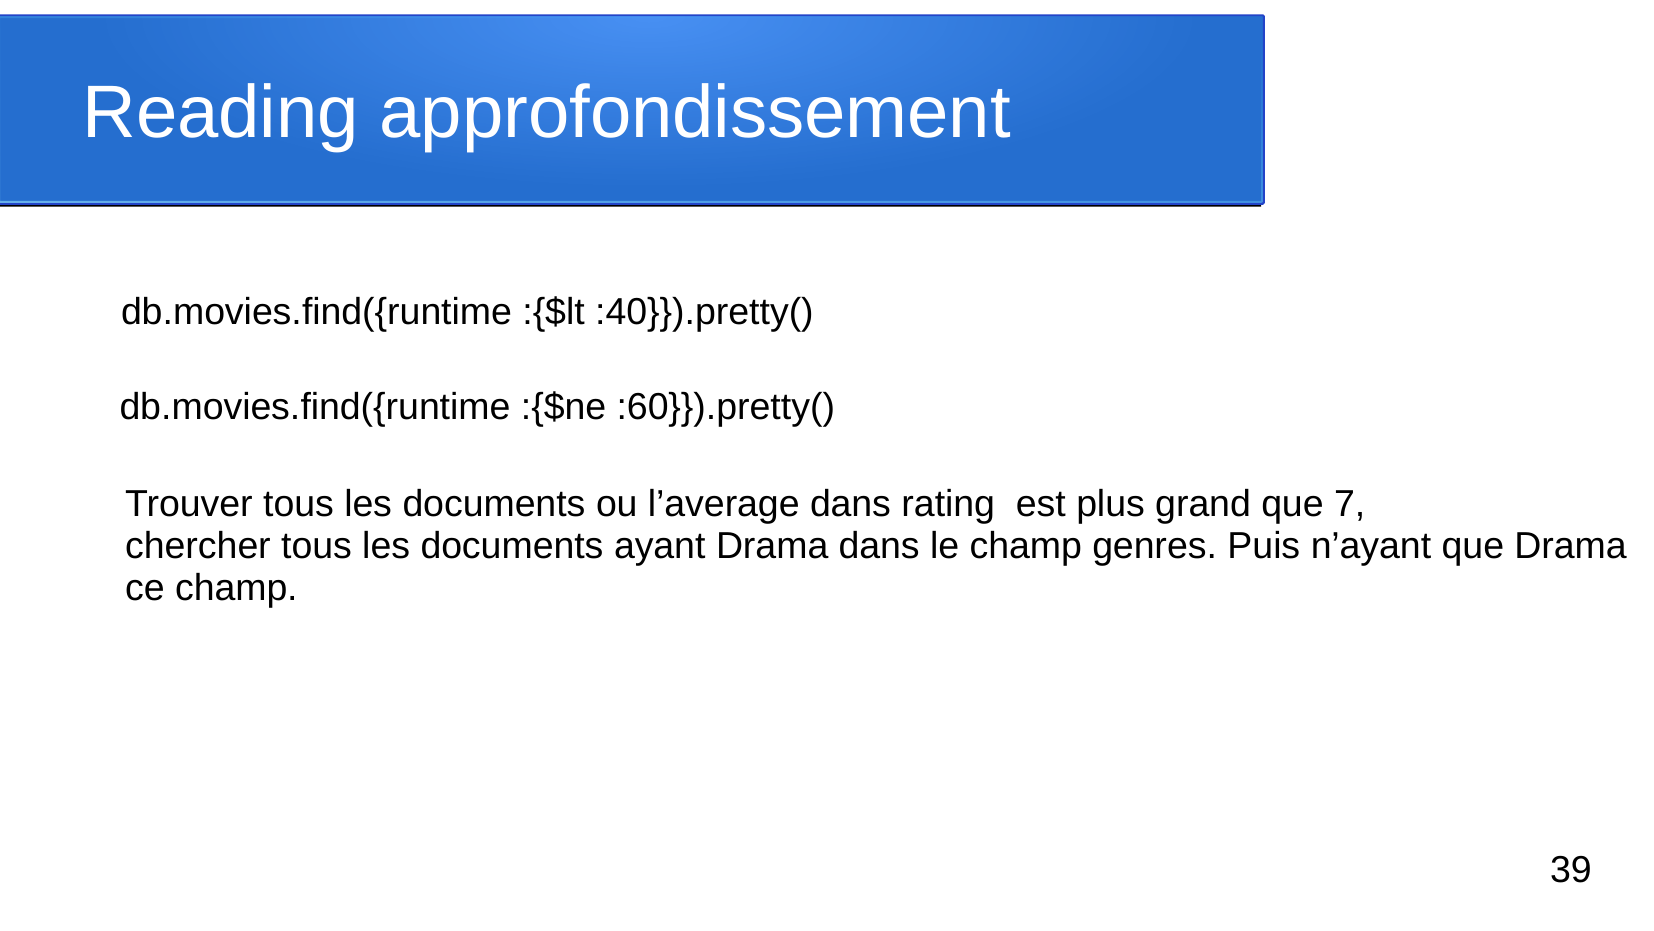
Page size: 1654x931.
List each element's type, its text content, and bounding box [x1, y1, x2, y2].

title Reading approfondissement [82, 35, 1235, 189]
text_box db.movies.find({runtime :{$lt :40}}).pretty() [106, 283, 830, 341]
text_box 39 [1535, 840, 1607, 898]
text_box db.movies.find({runtime :{$ne :60}}).pretty() [104, 377, 851, 435]
text_box Trouver tous les documents ou l’average dans rating est plus grand que 7, chercher tous les documents ayant Drama dans le champ genres. Puis n’ayant que Drama ce champ. [110, 474, 1643, 616]
